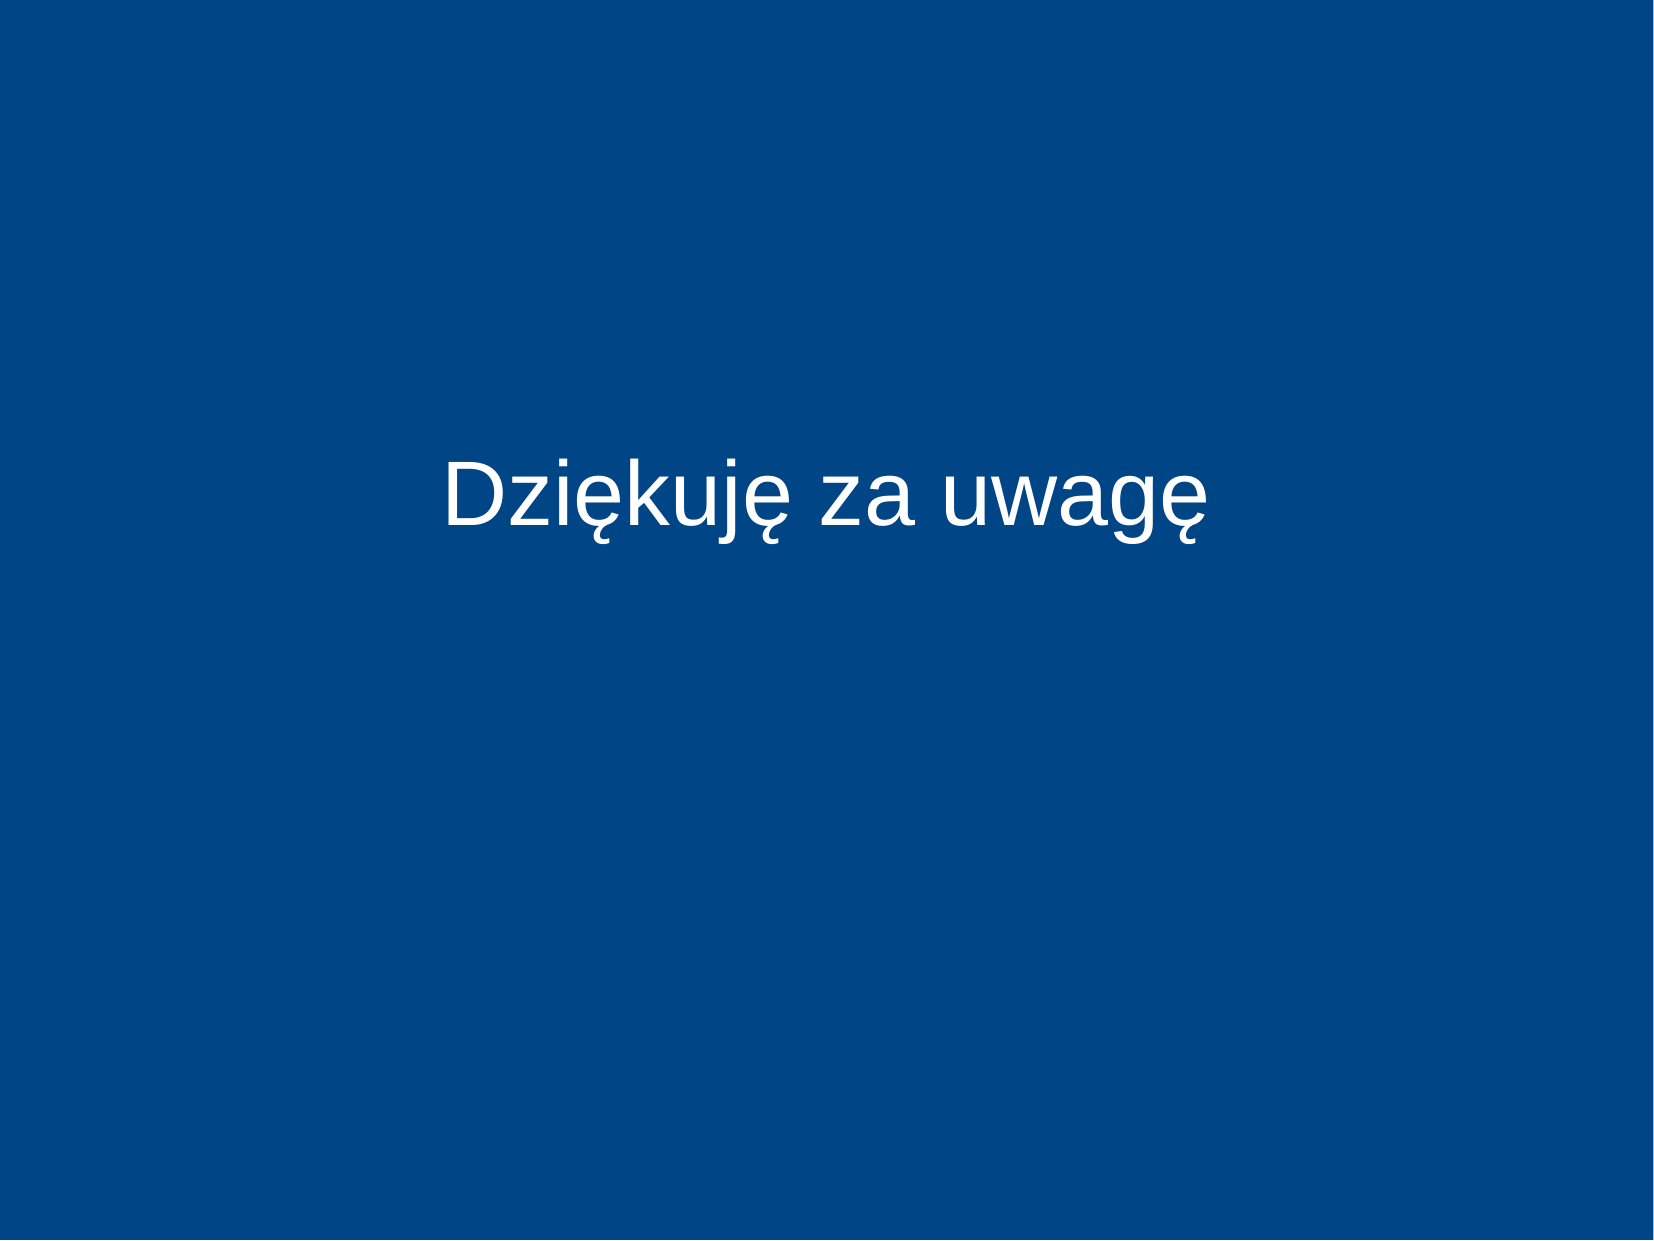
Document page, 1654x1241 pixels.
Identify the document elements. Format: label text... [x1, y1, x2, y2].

title Dziękuję za uwagę [82, 390, 1571, 598]
